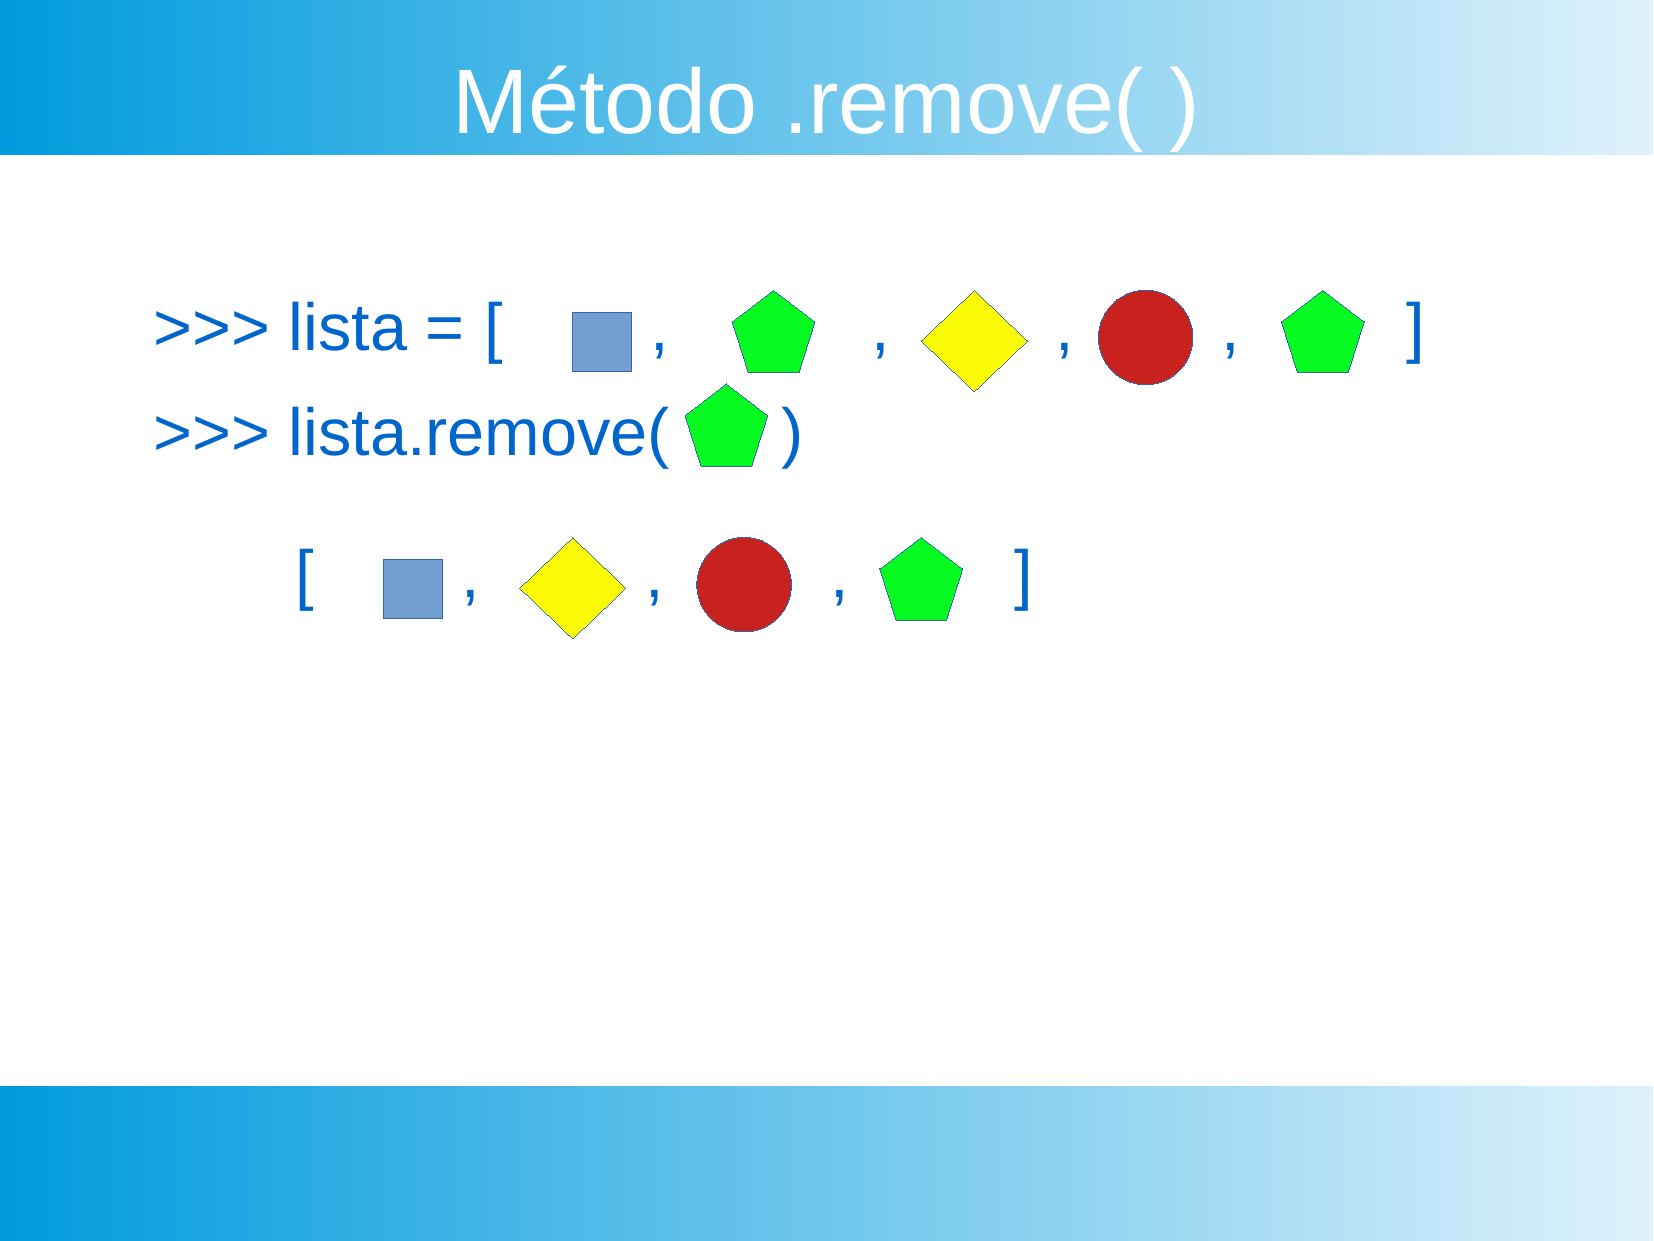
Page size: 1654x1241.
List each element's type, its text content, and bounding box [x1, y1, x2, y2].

text_box [572, 312, 632, 372]
text_box [921, 290, 1028, 392]
list [ , , , , ] [413, 290, 1453, 421]
text_box [732, 290, 815, 373]
list >>> lista = >>> lista.remove( ) [82, 290, 1571, 1010]
text_box [1281, 290, 1365, 373]
list [ , , , ] [224, 537, 1264, 668]
text_box [519, 537, 626, 639]
text_box [879, 537, 963, 621]
text_box [696, 537, 792, 632]
text_box [383, 559, 443, 619]
title Método .remove( ) [82, 49, 1571, 155]
text_box [685, 383, 768, 467]
text_box [1098, 290, 1193, 385]
